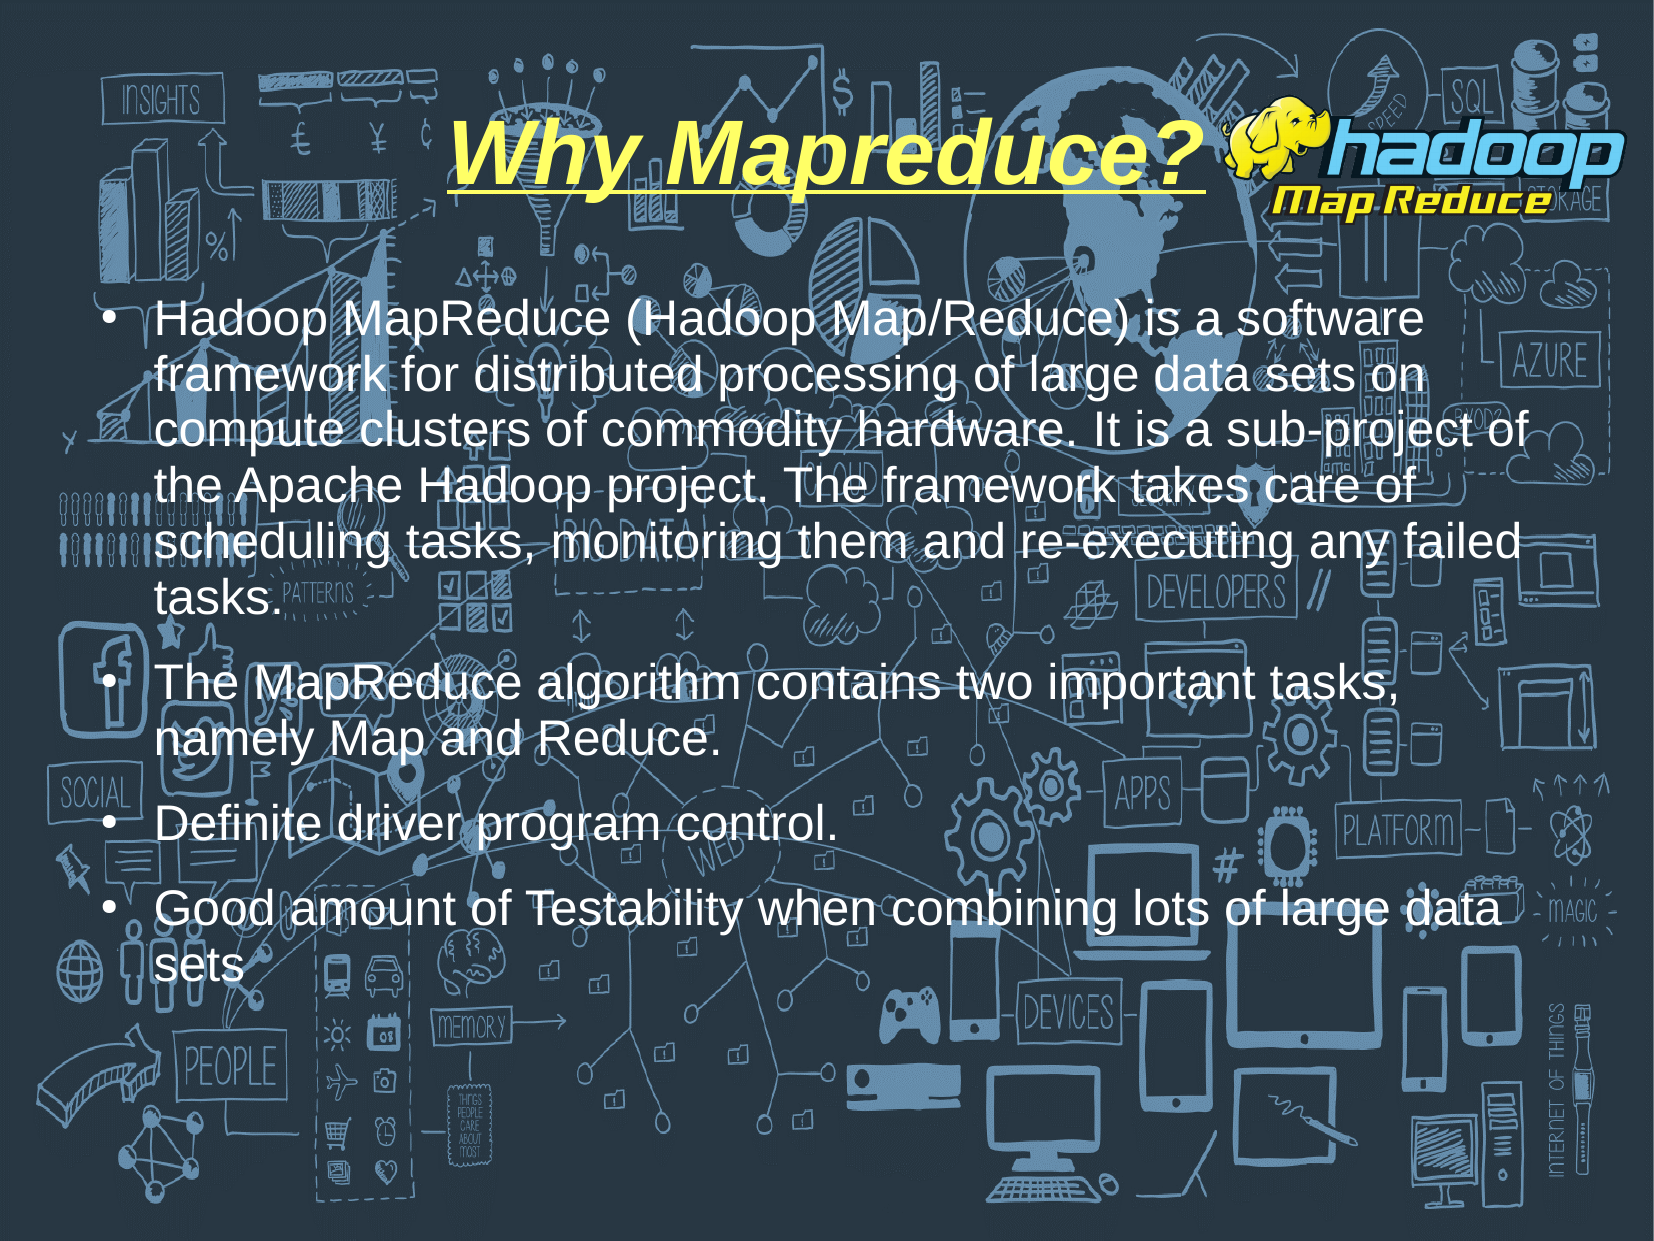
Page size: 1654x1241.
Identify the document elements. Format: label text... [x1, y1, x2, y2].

title Why Mapreduce? [82, 49, 1571, 257]
list Hadoop MapReduce (Hadoop Map/Reduce) is a software framework for distributed processing of large data sets on compute clusters of commodity hardware. It is a sub-project of the Apache Hadoop project. The framework takes care of scheduling tasks, monitoring them and re-executing any failed tasks. The MapReduce algorithm contains two important tasks, namely Map and Reduce. Definite driver program control. Good amount of Testability when combining lots of large data sets [82, 290, 1571, 1010]
picture [0, 0, 1654, 1241]
